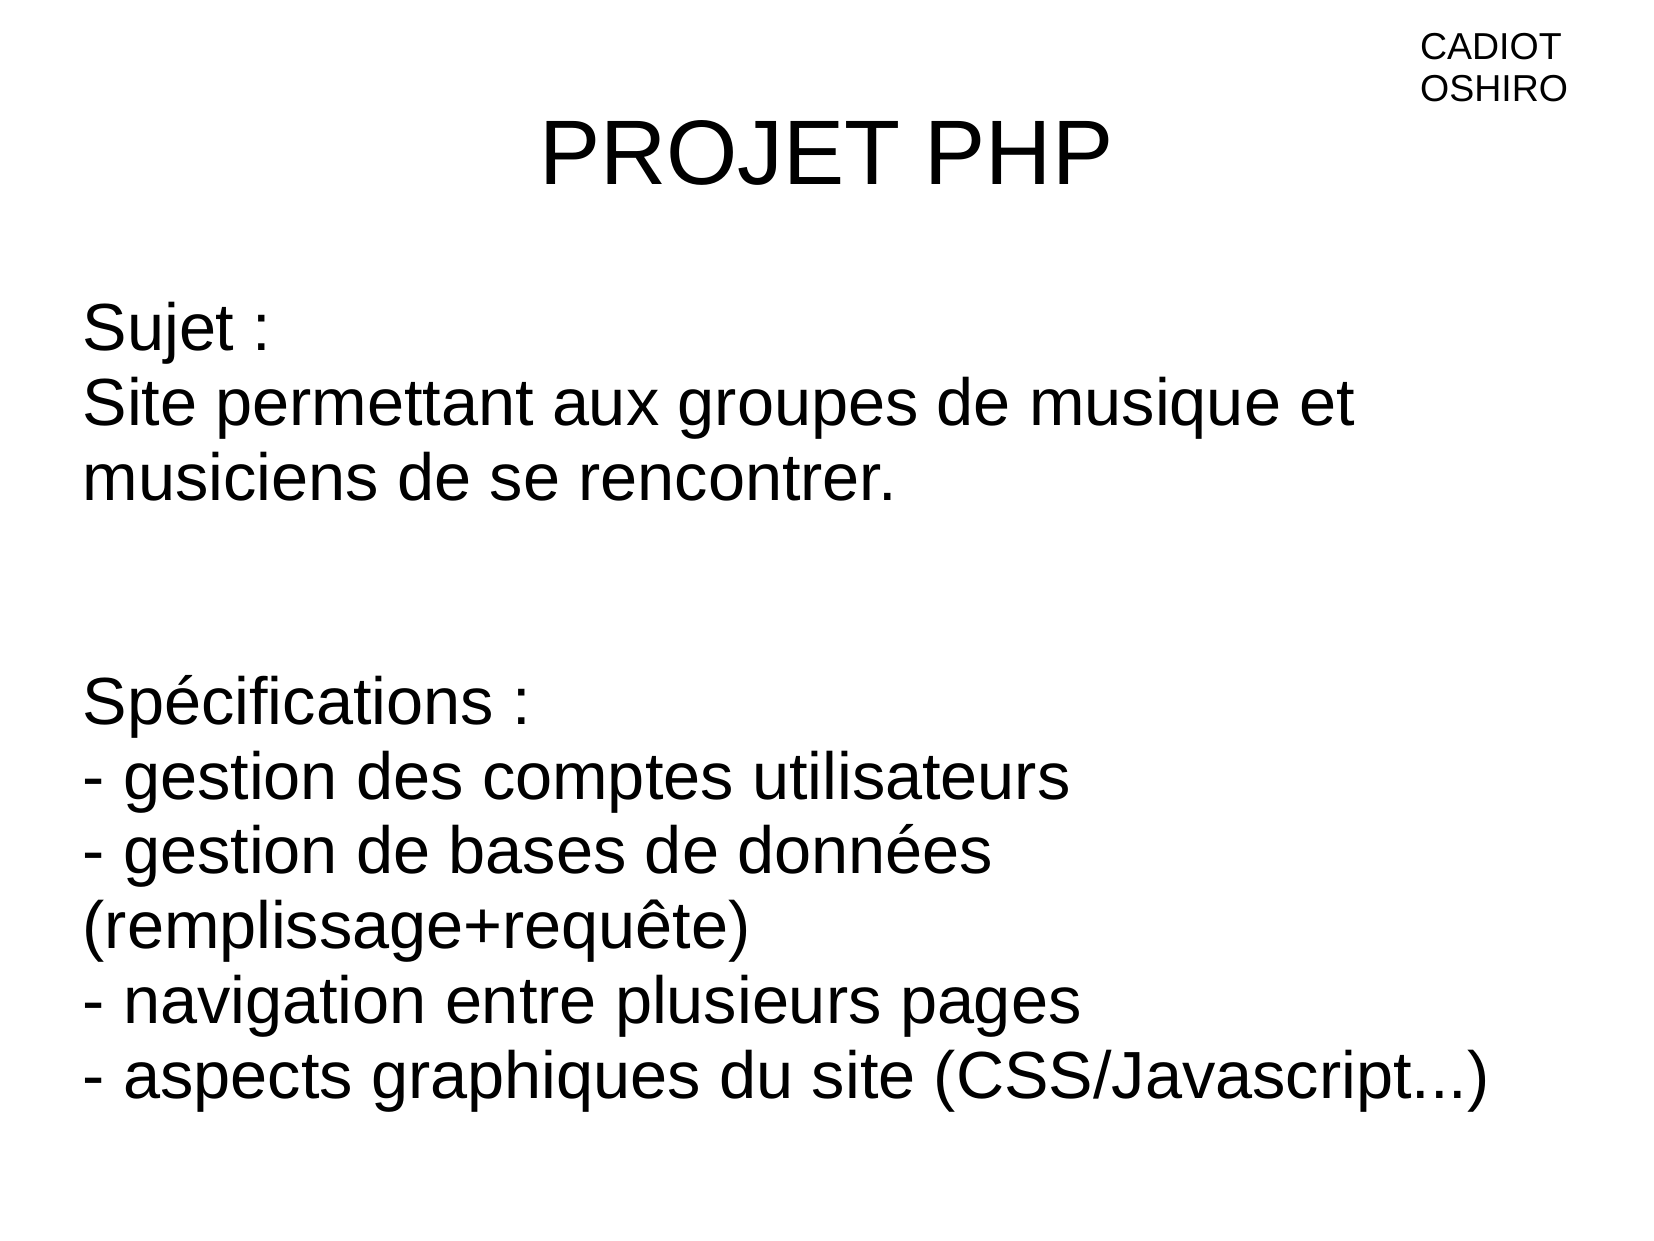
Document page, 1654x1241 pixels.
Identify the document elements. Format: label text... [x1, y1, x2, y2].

subtitle Sujet : Site permettant aux groupes de musique et musiciens de se rencontrer. Spécifications : - gestion des comptes utilisateurs - gestion de bases de données (remplissage+requête) - navigation entre plusieurs pages - aspects graphiques du site (CSS/Javascript...) [82, 290, 1571, 1188]
text_box CADIOT OSHIRO [1405, 18, 1630, 201]
title PROJET PHP [82, 49, 1571, 257]
